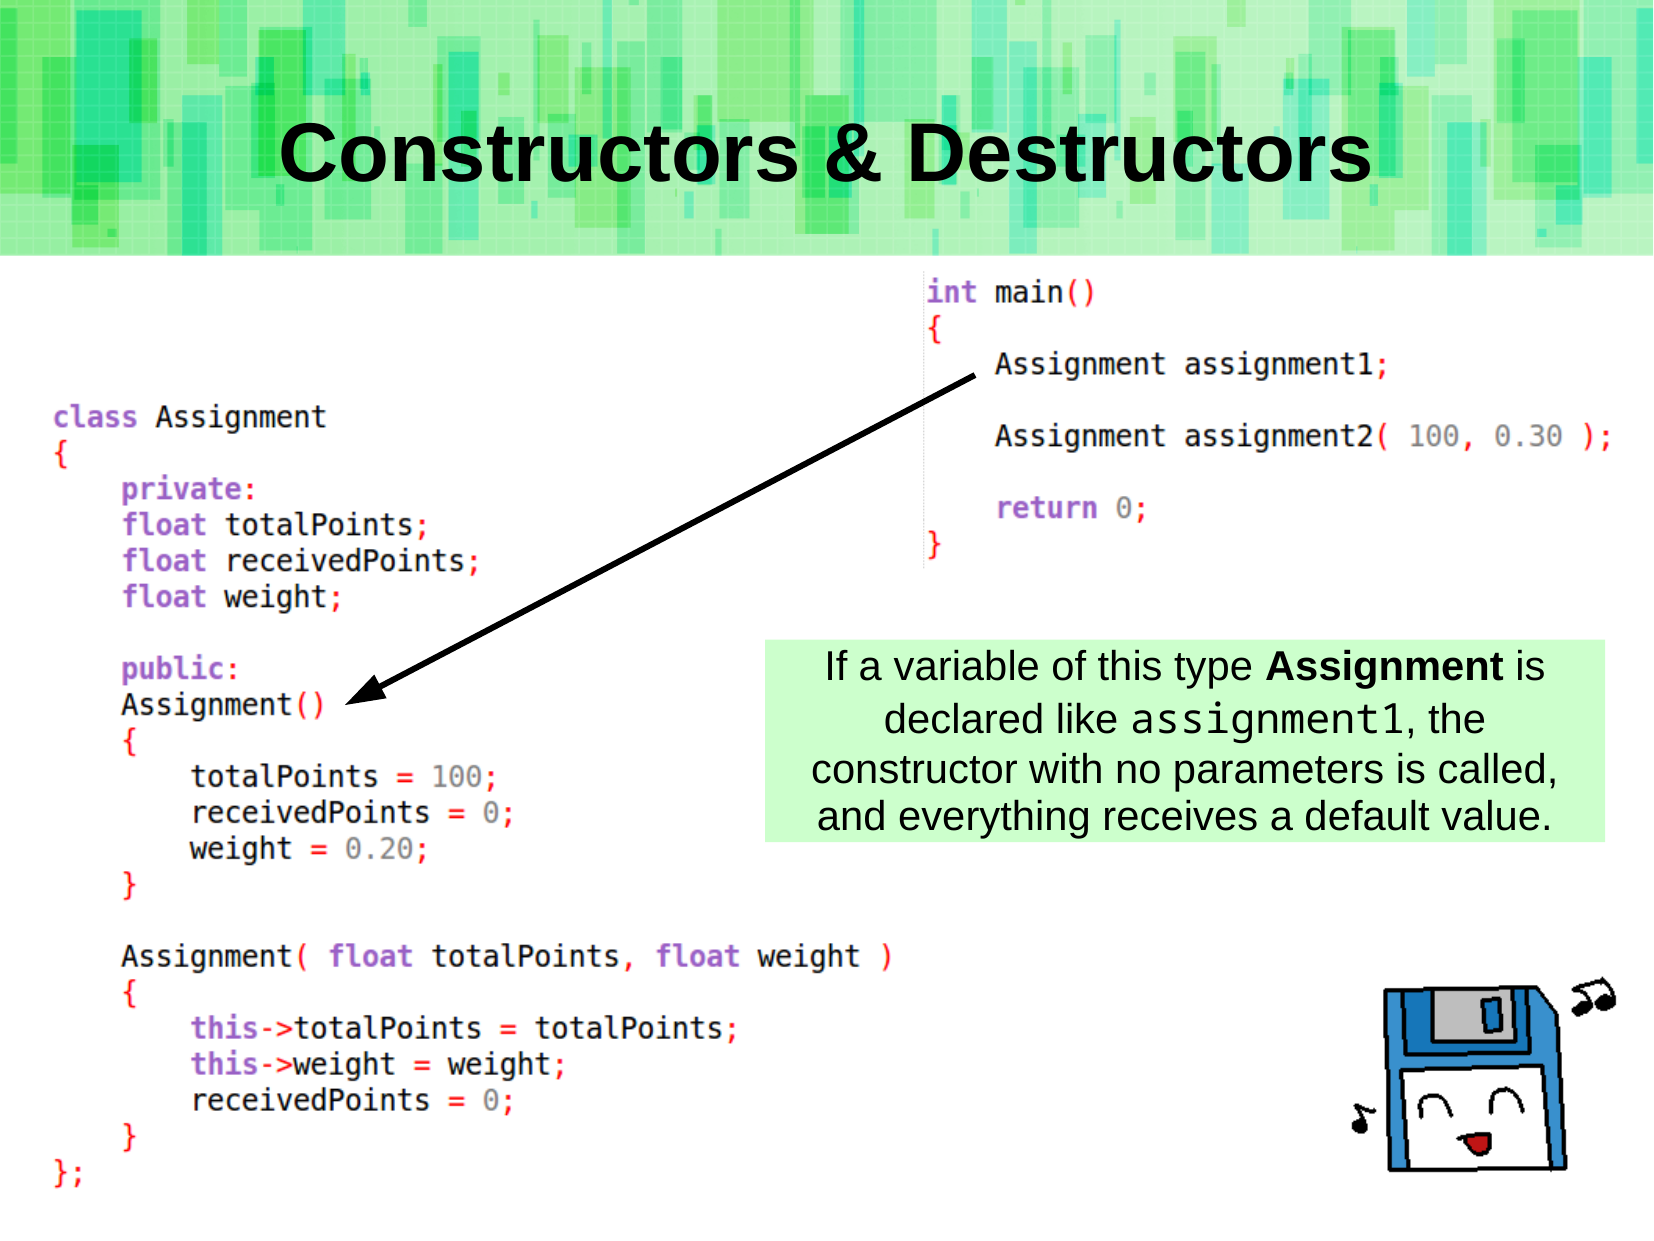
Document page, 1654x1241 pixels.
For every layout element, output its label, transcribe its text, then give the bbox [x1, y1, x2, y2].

text_box If a variable of this type Assignment is declared like assignment1, the constructor with no parameters is called, and everything receives a default value. [765, 641, 1606, 841]
picture [0, 0, 1654, 1241]
title Constructors & Destructors [82, 49, 1571, 257]
